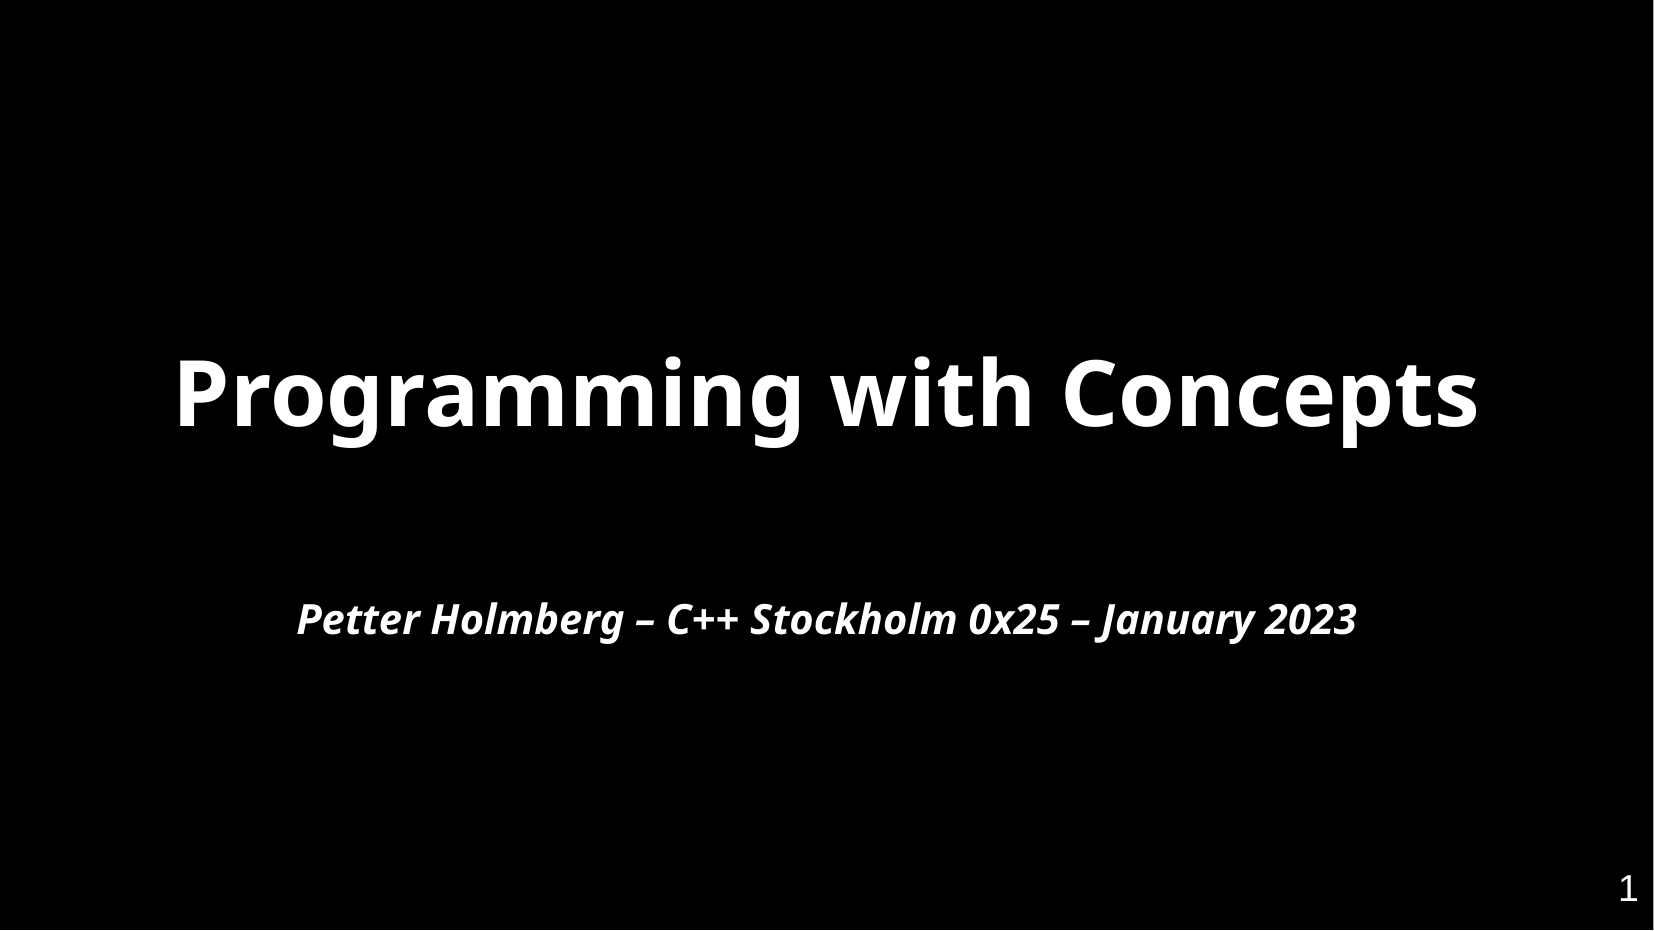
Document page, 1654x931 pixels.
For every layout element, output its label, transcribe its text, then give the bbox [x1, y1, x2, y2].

text_box <number> [1024, 860, 1654, 931]
subtitle Programming with Concepts Petter Holmberg – C++ Stockholm 0x25 – January 2023 [82, 217, 1571, 758]
